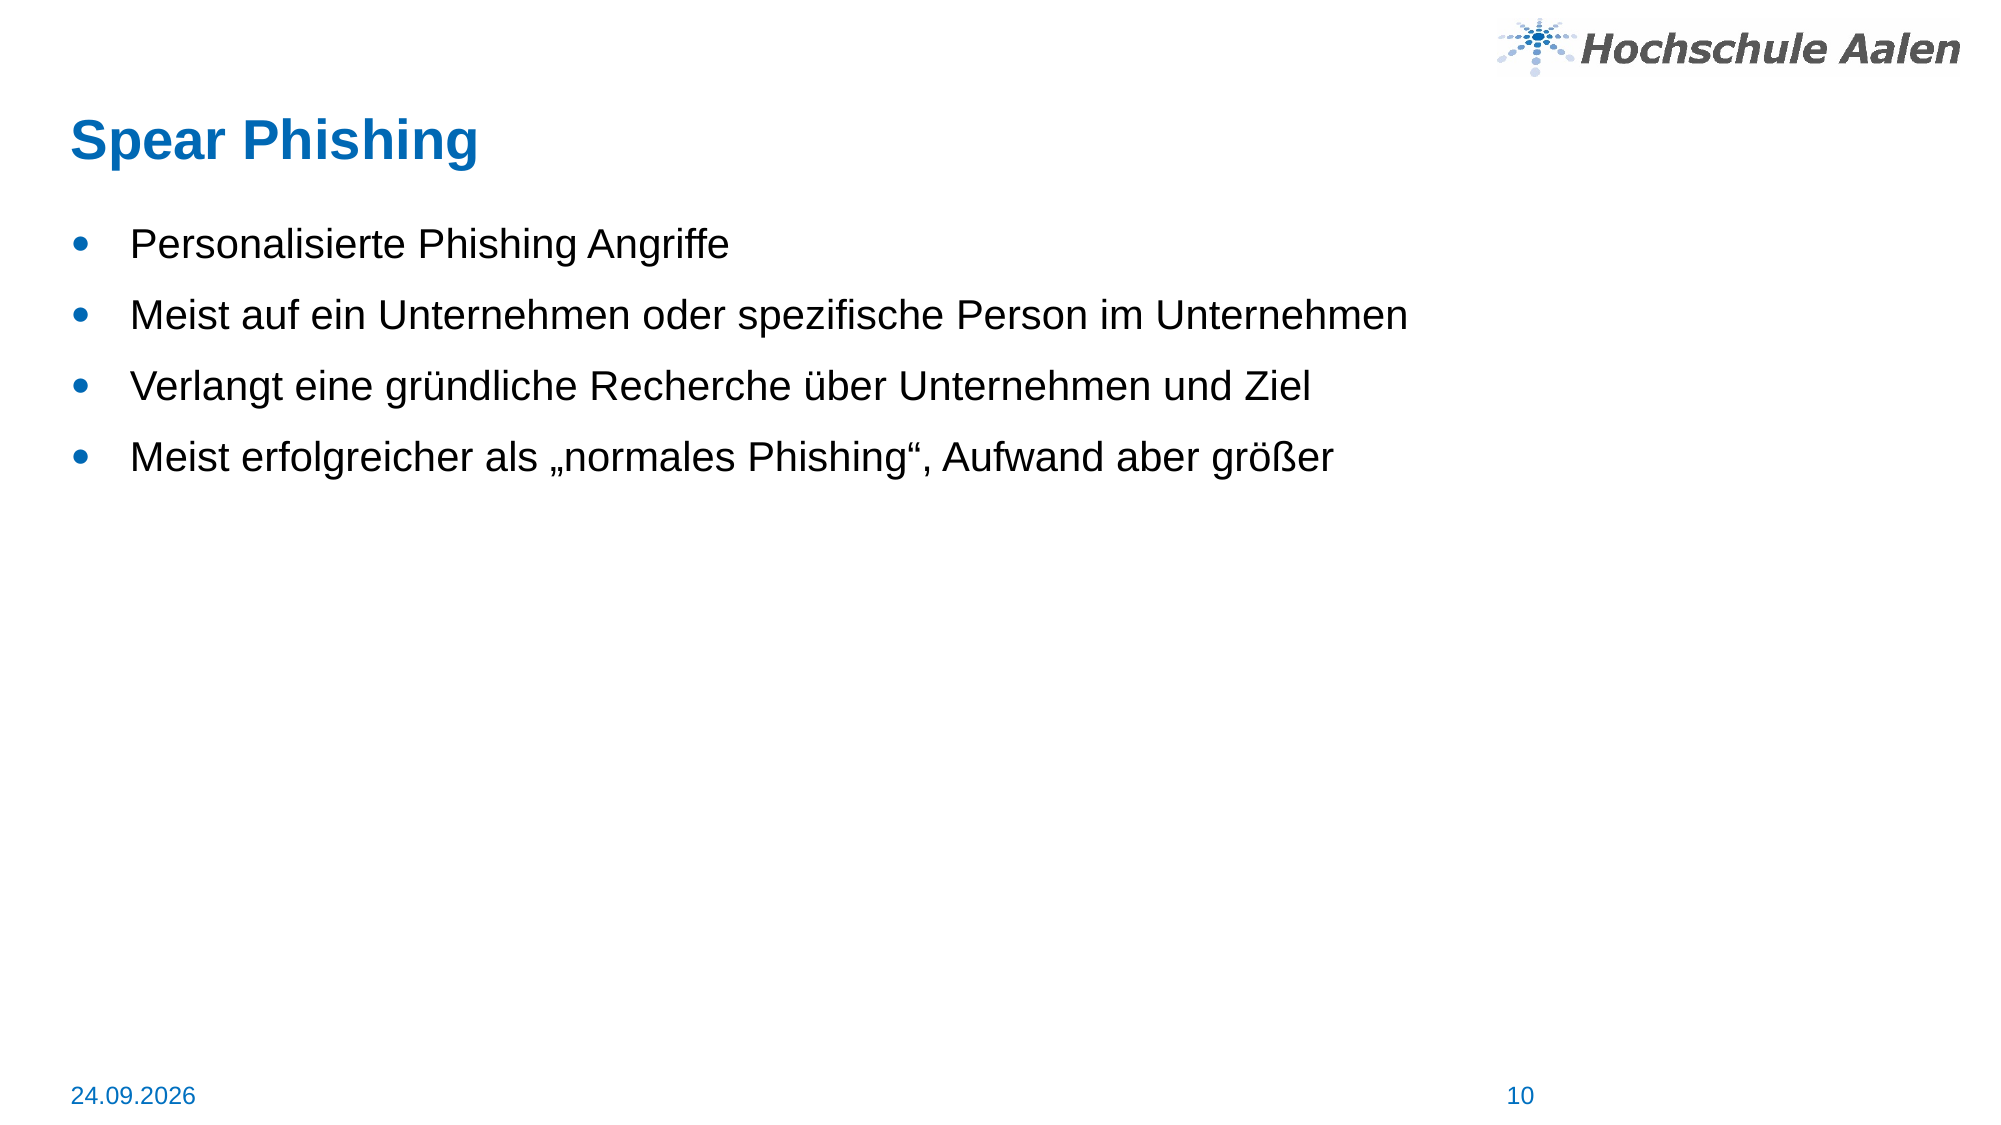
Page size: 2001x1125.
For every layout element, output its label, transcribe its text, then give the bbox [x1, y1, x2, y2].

title Spear Phishing [55, 90, 1944, 184]
text_box ‹Nr.› [1491, 1064, 1942, 1125]
list Personalisierte Phishing Angriffe Meist auf ein Unternehmen oder spezifische Person im Unternehmen Verlangt eine gründliche Recherche über Unternehmen und Ziel Meist erfolgreicher als „normales Phishing“, Aufwand aber größer [55, 209, 1944, 1038]
text_box 20.12.2023 [55, 1065, 506, 1125]
